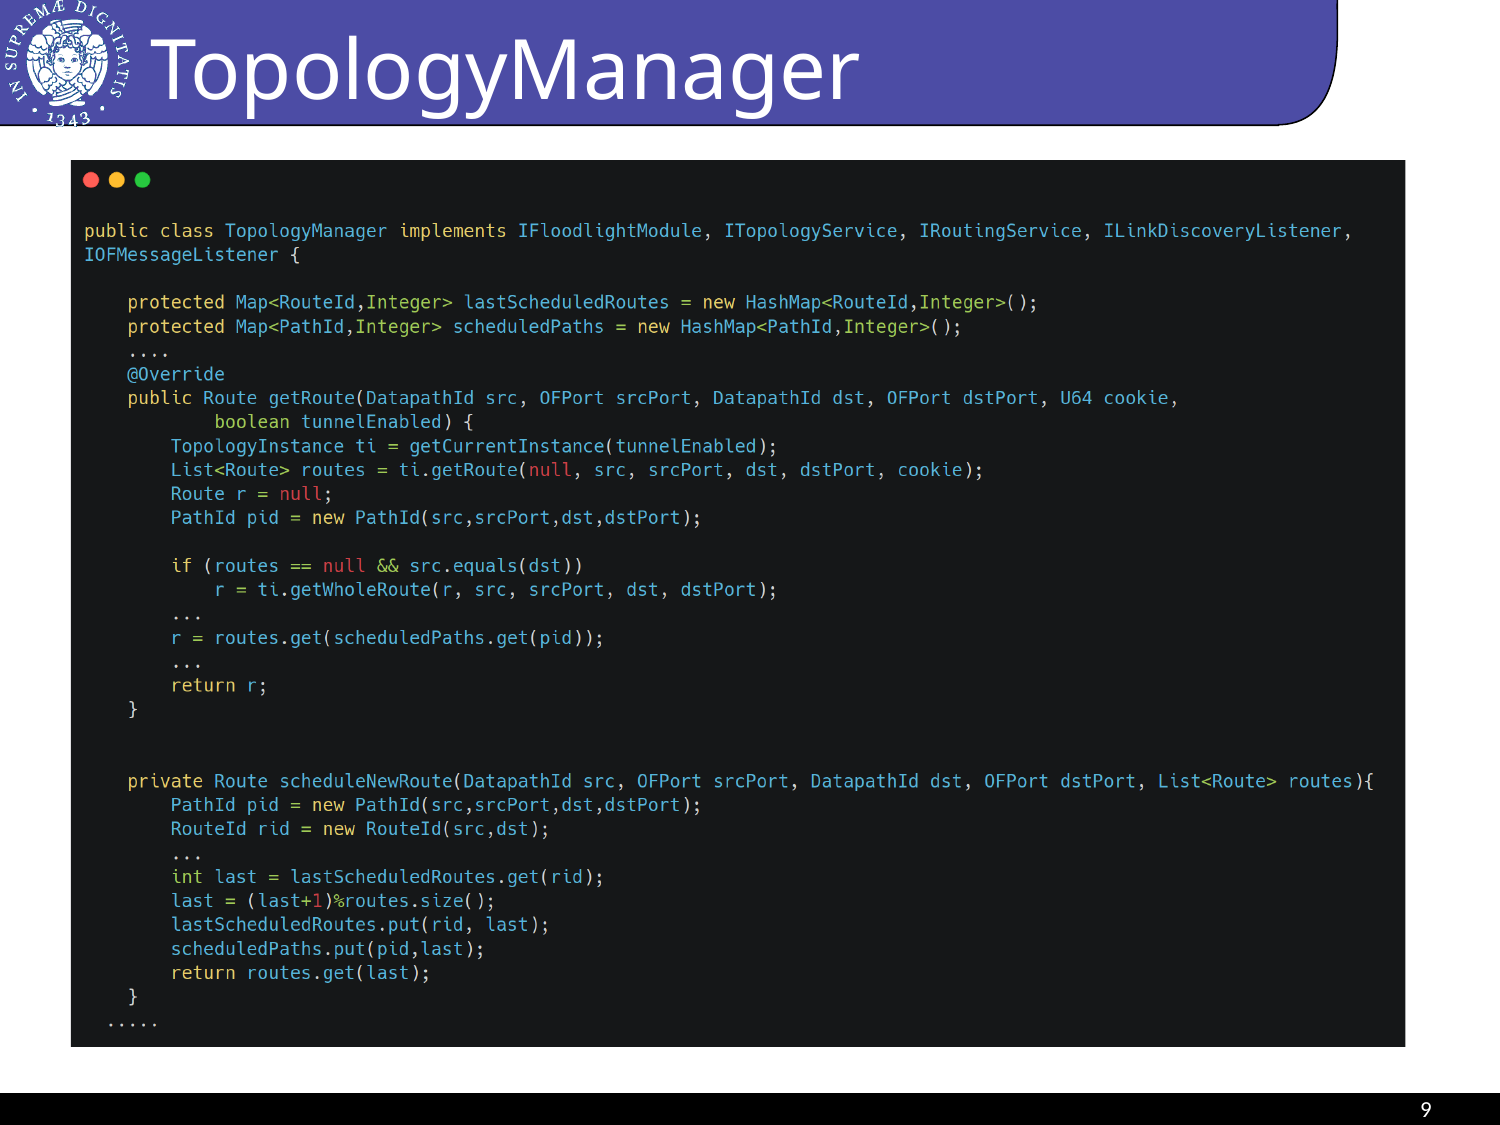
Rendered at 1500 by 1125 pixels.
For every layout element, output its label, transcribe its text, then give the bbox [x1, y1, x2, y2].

picture [70, 160, 1406, 1047]
text_box <numero> [2, 1086, 1500, 1125]
text_box TopologyManager [135, 7, 1341, 126]
picture [2, 0, 133, 130]
